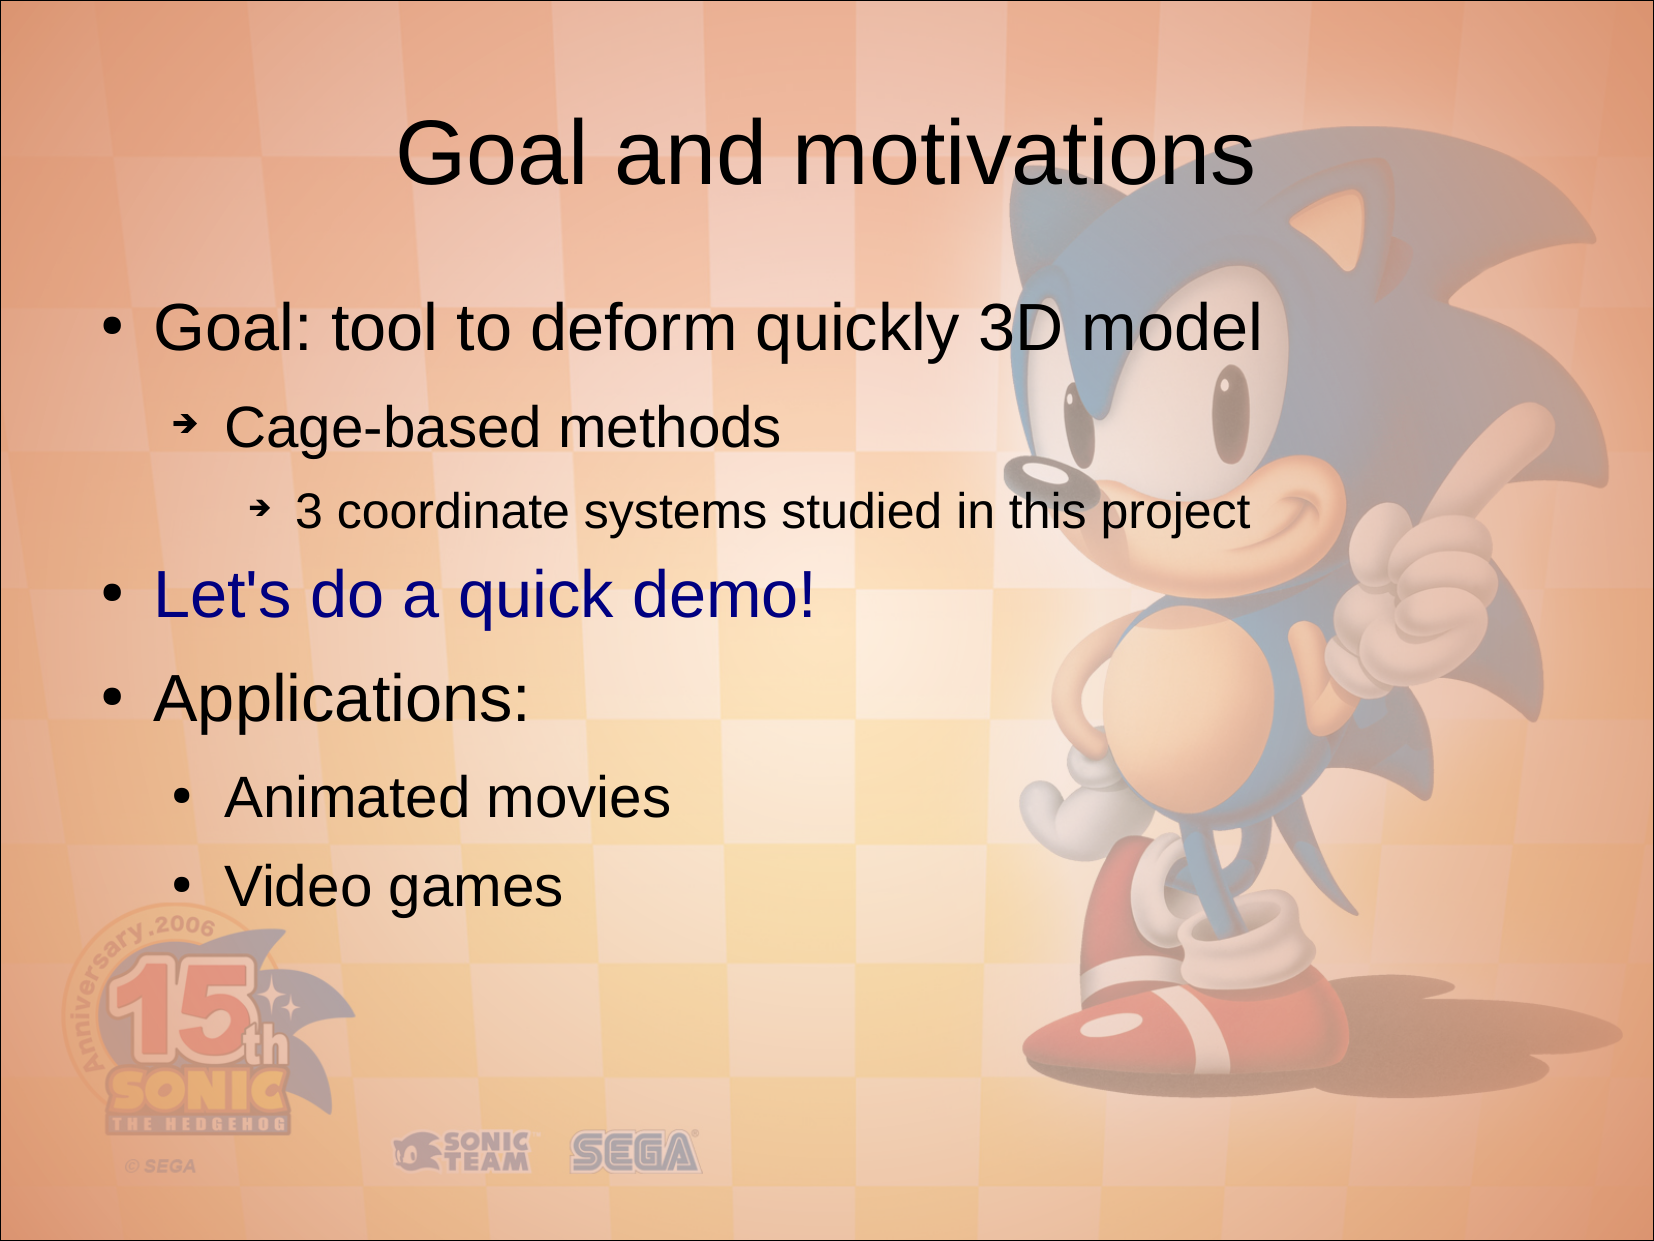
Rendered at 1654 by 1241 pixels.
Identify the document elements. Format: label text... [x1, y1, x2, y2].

list Goal: tool to deform quickly 3D model Cage-based methods 3 coordinate systems studied in this project Let's do a quick demo! Applications: Animated movies Video games [82, 290, 1571, 1094]
title Goal and motivations [82, 49, 1571, 257]
